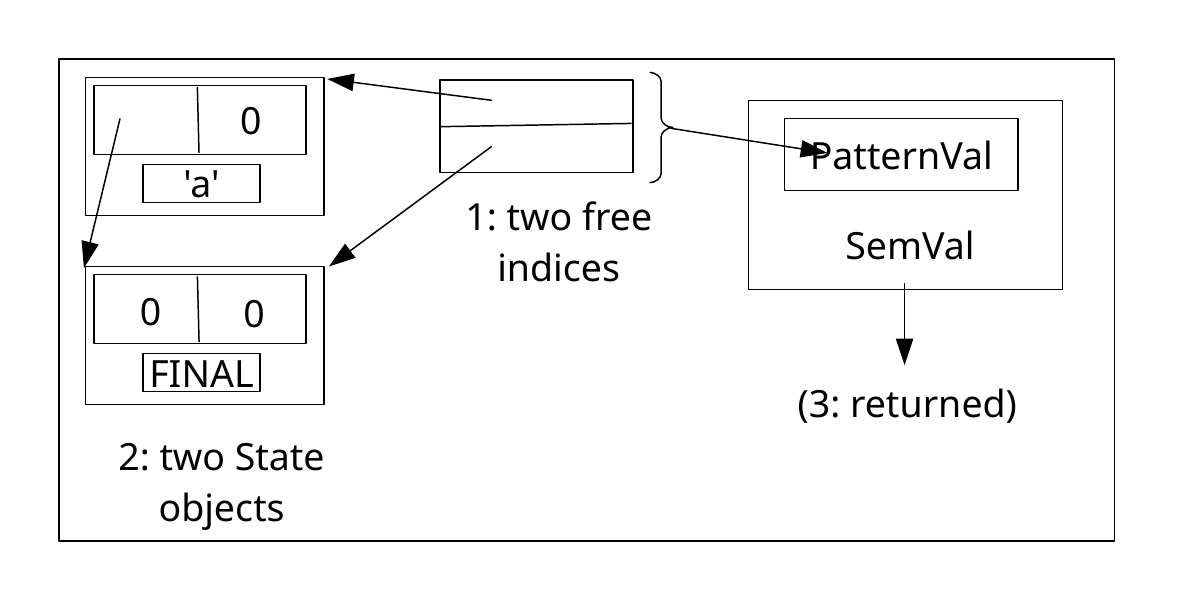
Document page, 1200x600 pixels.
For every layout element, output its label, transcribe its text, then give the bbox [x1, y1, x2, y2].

text_box SemVal [830, 212, 980, 273]
text_box 0 [228, 279, 274, 340]
text_box PatternVal [784, 118, 1019, 191]
text_box 0 [225, 87, 270, 148]
text_box 2: two State objects [103, 422, 333, 529]
text_box (3: returned) [782, 370, 1030, 431]
text_box 1: two free indices [450, 182, 659, 288]
text_box 0 [125, 278, 170, 339]
text_box [59, 59, 1115, 541]
text_box 'a' [143, 164, 260, 203]
text_box FINAL [143, 353, 260, 392]
